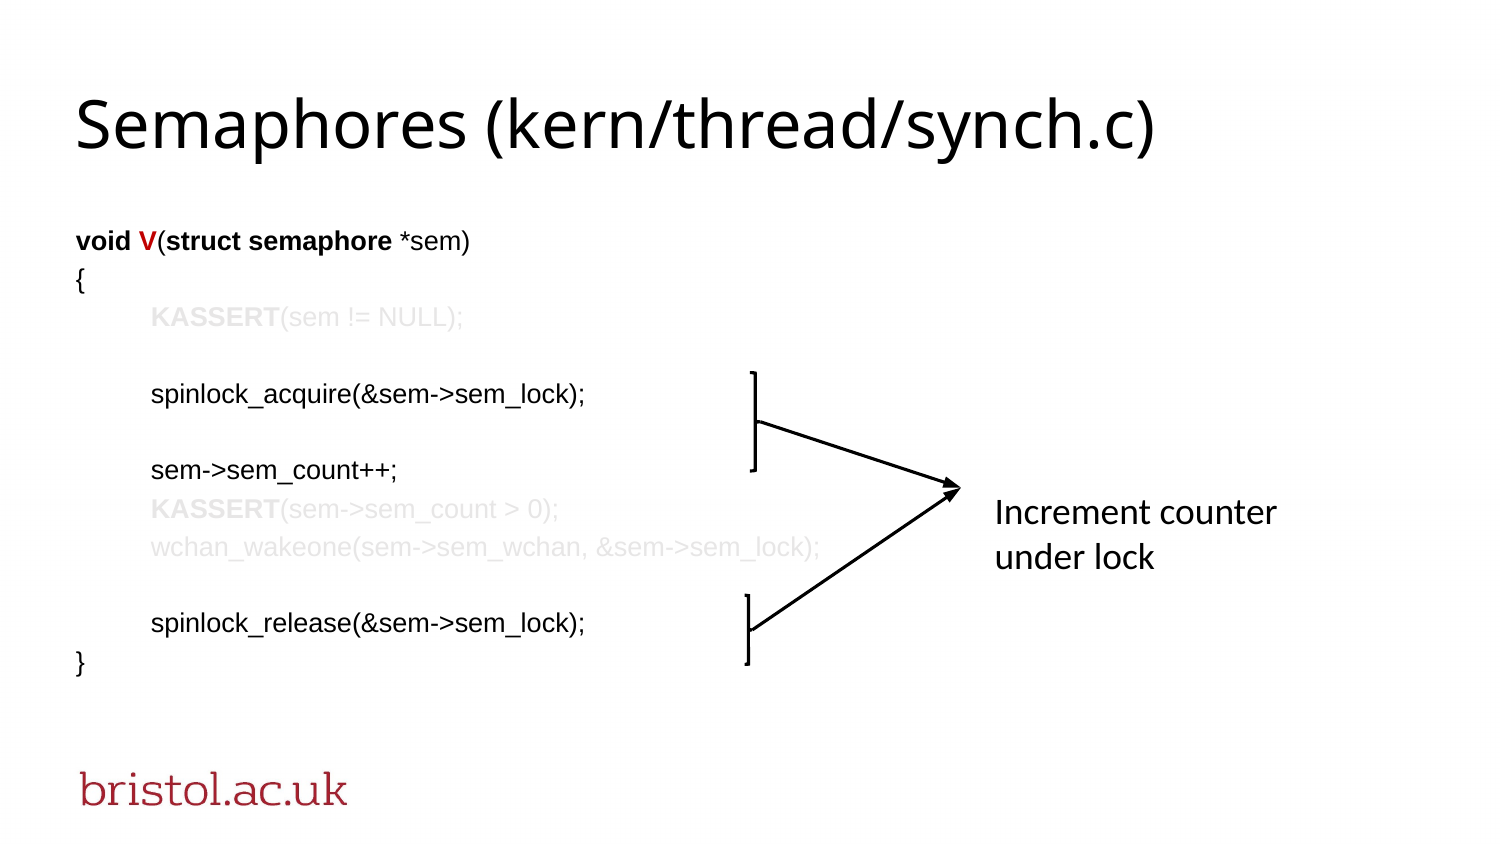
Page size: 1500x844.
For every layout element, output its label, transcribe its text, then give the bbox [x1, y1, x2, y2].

list void V(struct semaphore *sem) { KASSERT(sem != NULL); spinlock_acquire(&sem->sem_lock); sem->sem_count++; KASSERT(sem->sem_count > 0); wchan_wakeone(sem->sem_wchan, &sem->sem_lock); spinlock_release(&sem->sem_lock); } [60, 224, 1440, 699]
text_box Increment counter under lock [979, 479, 1297, 586]
title Semaphores (kern/thread/synch.c) [60, 44, 1440, 209]
